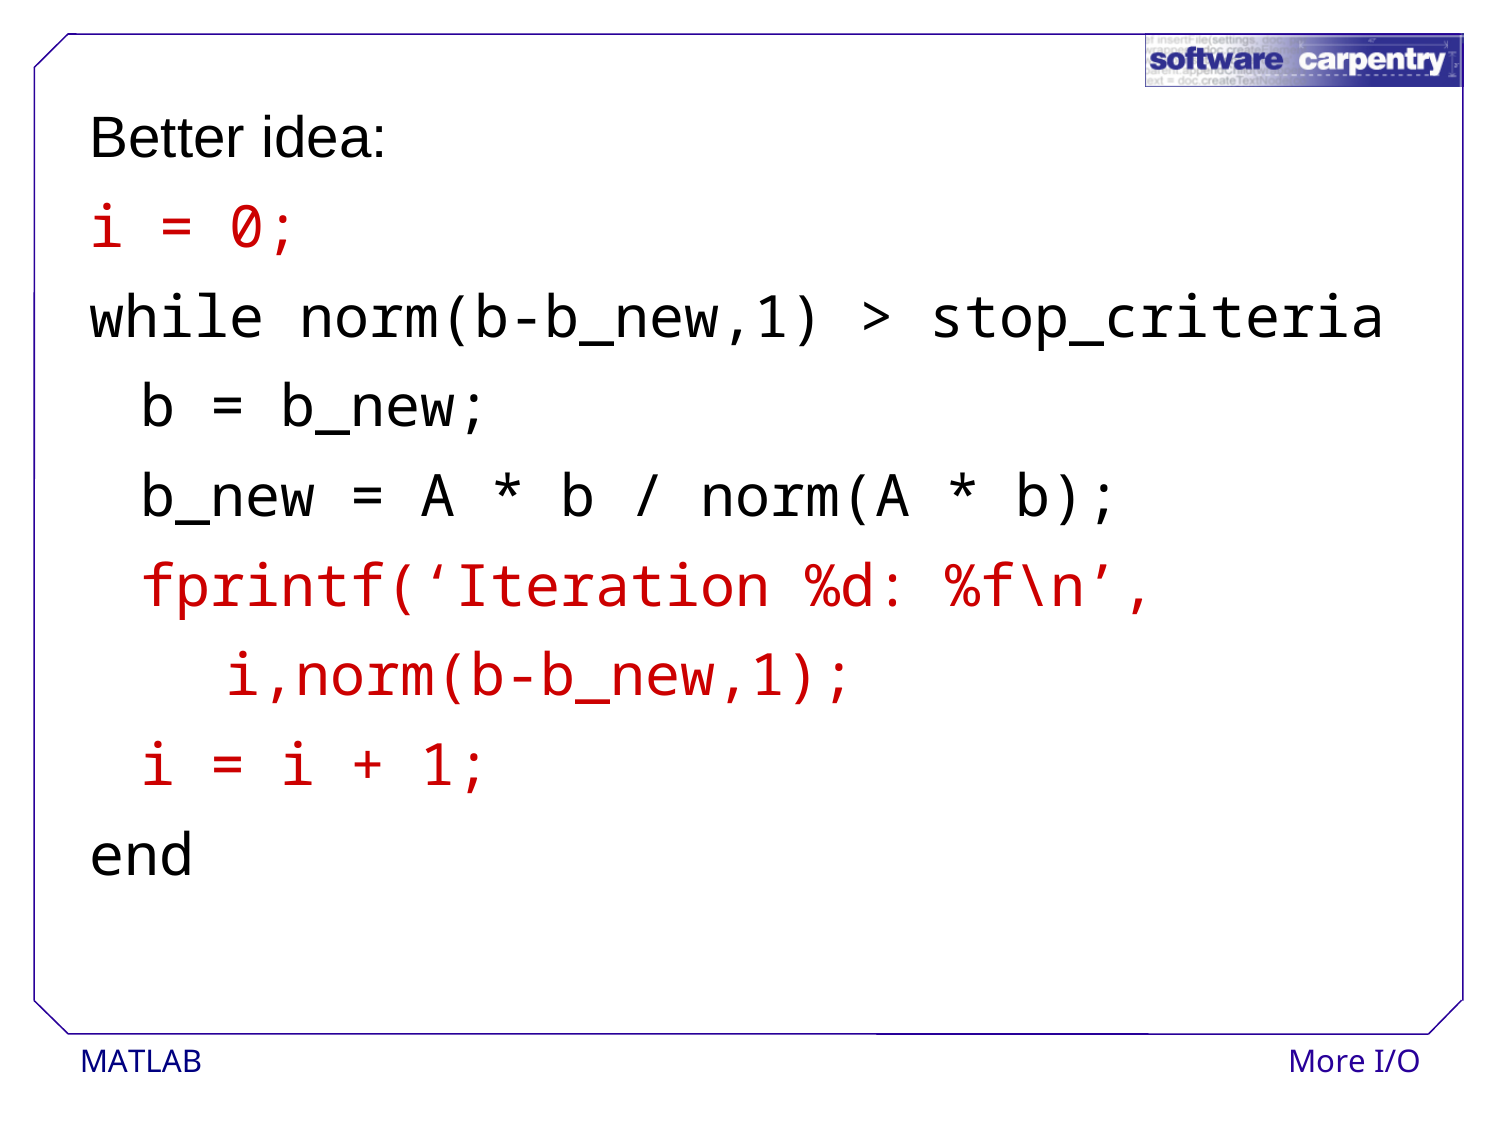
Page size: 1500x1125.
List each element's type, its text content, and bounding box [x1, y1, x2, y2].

picture [1145, 33, 1464, 87]
list Better idea: i = 0; while norm(b-b_new,1) > stop_criteria b = b_new; b_new = A * b / norm(A * b); fprintf(‘Iteration %d: %f\n’, i,norm(b-b_new,1); i = i + 1; end [75, 99, 1426, 1013]
